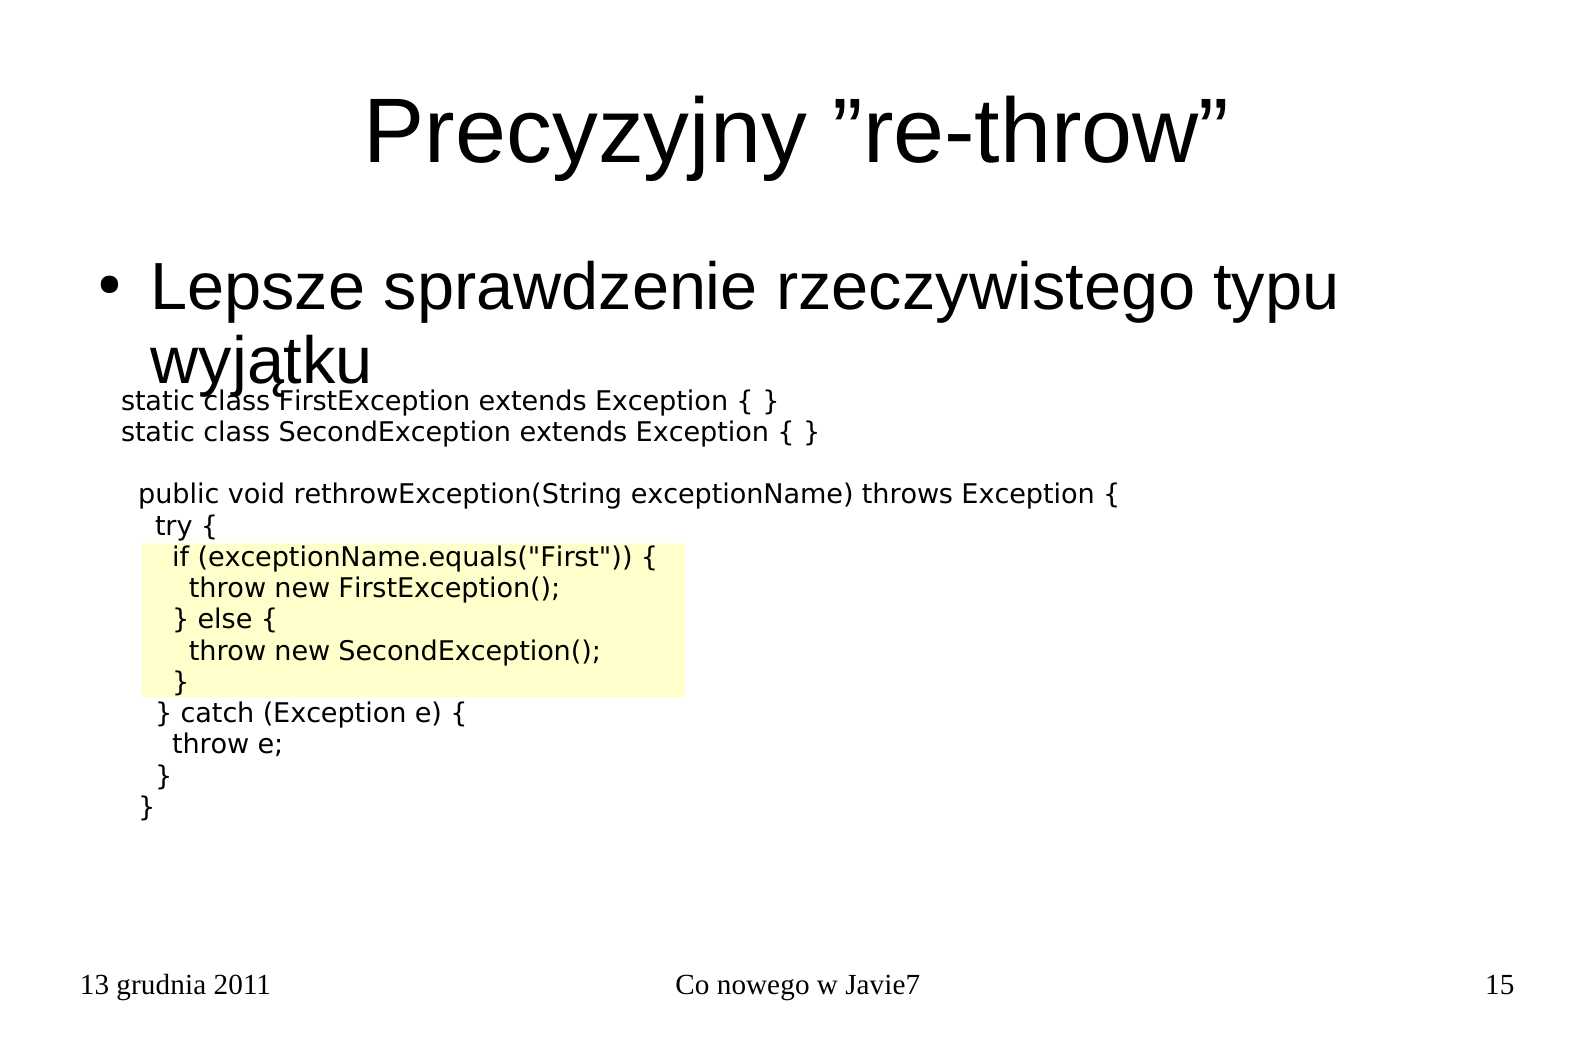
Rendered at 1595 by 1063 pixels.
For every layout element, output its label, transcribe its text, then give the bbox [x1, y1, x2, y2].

text_box static class FirstException extends Exception { } static class SecondException extends Exception { } public void rethrowException(String exceptionName) throws Exception { try { if (exceptionName.equals("First")) { throw new FirstException(); } else { throw new SecondException(); } } catch (Exception e) { throw e; } } [106, 377, 1382, 911]
title Precyzyjny ”re-throw” [79, 42, 1515, 220]
list Lepsze sprawdzenie rzeczywistego typu wyjątku [79, 248, 1501, 579]
